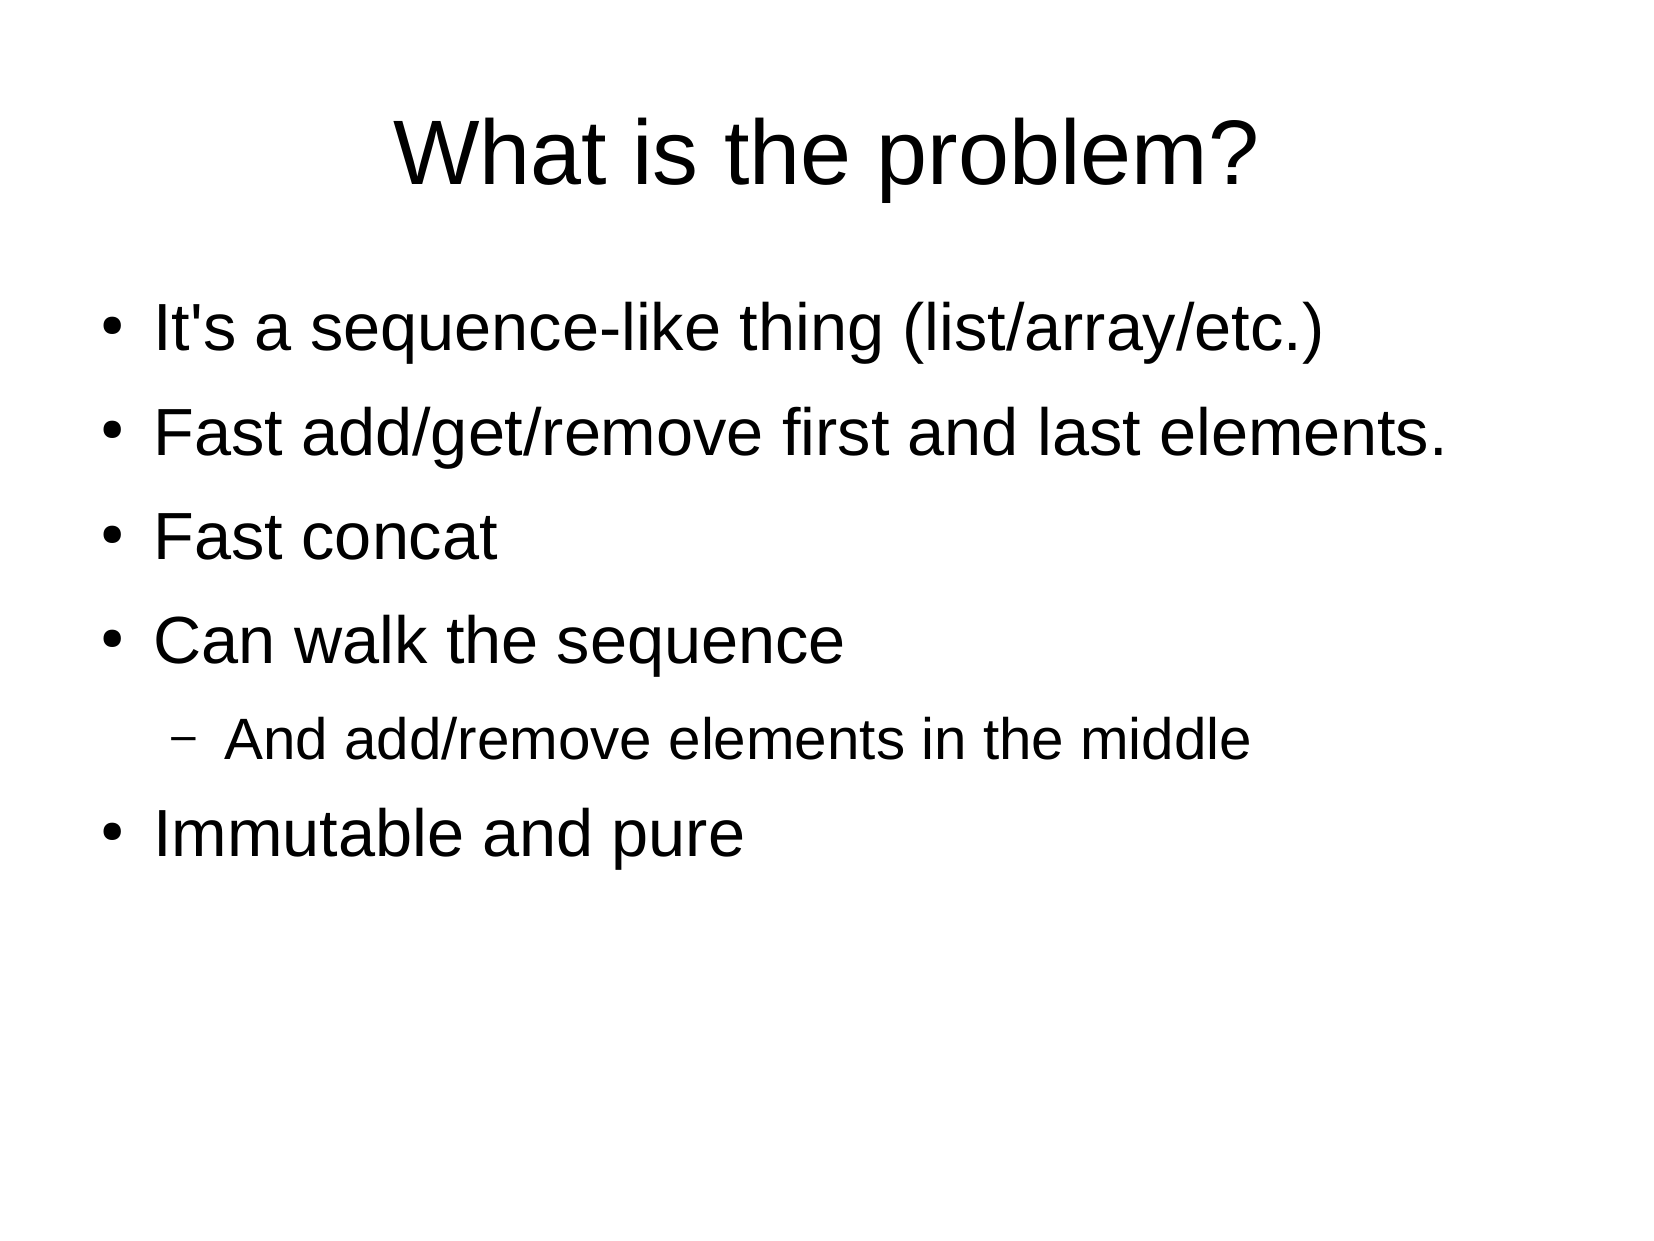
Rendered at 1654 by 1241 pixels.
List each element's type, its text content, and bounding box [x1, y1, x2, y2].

title What is the problem? [82, 49, 1571, 257]
list It's a sequence-like thing (list/array/etc.) Fast add/get/remove first and last elements. Fast concat Can walk the sequence And add/remove elements in the middle Immutable and pure [82, 290, 1571, 1010]
